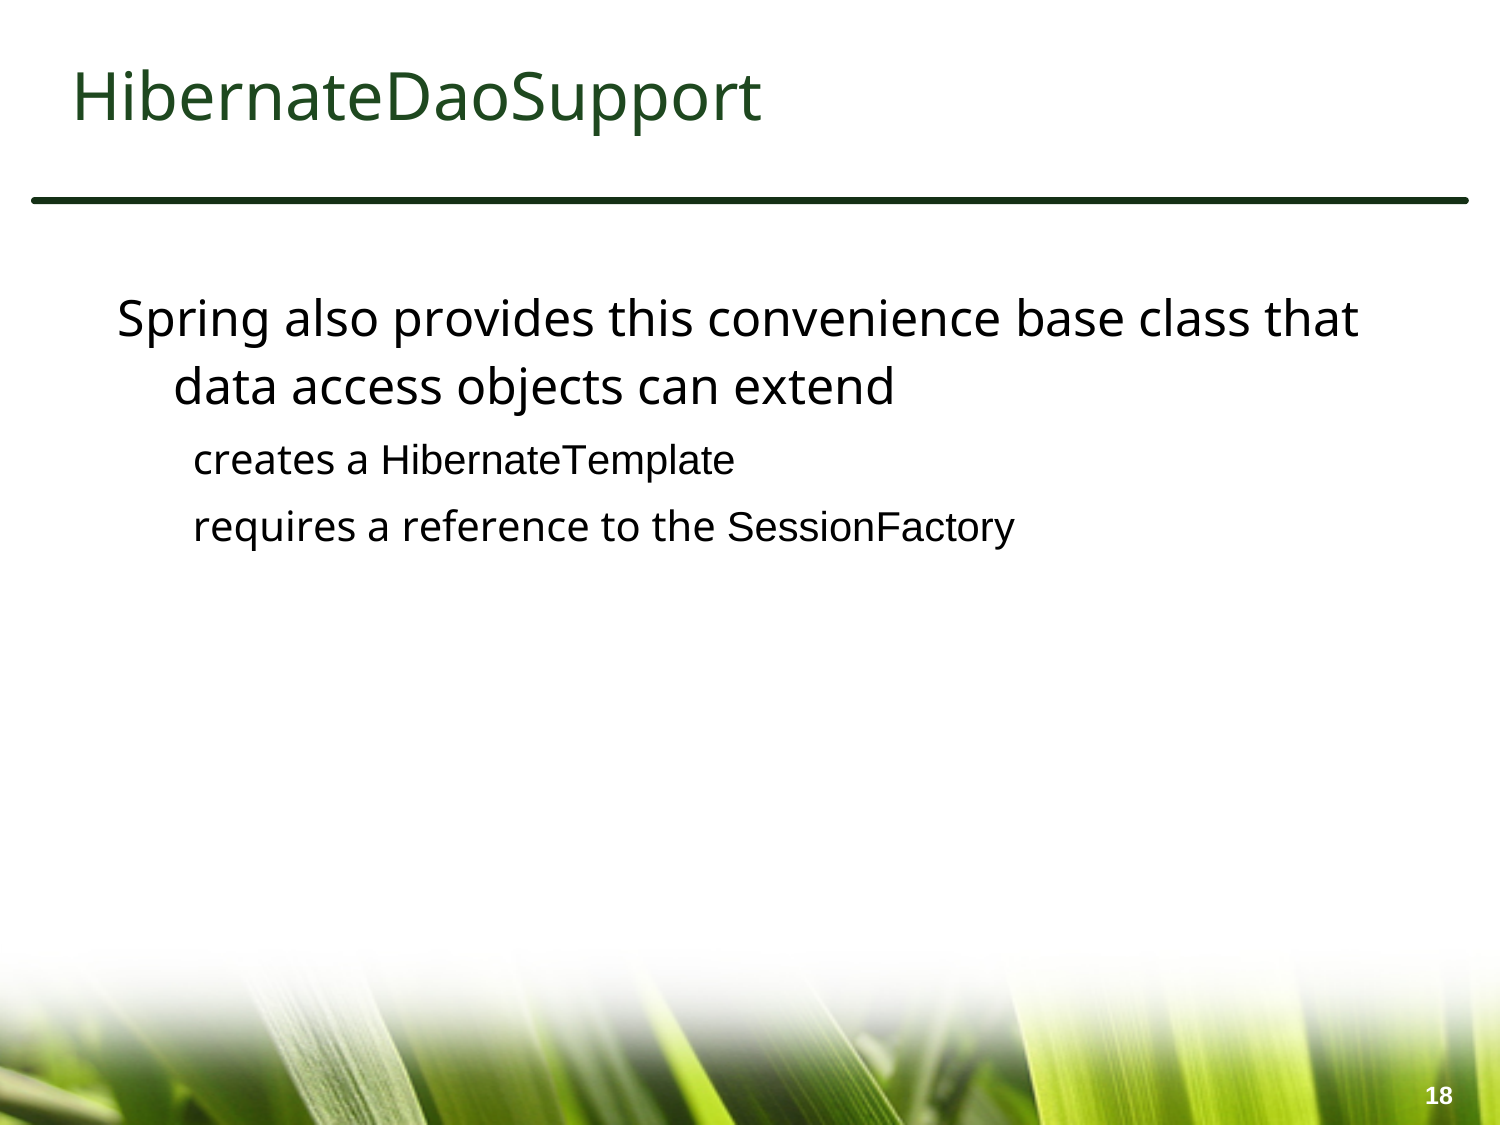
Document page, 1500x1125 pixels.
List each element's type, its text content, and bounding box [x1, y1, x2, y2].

list Spring also provides this convenience base class that data access objects can extend creates a HibernateTemplate requires a reference to the SessionFactory [103, 275, 1394, 938]
picture [0, 944, 1500, 1125]
title HibernateDaoSupport [56, 13, 1089, 176]
